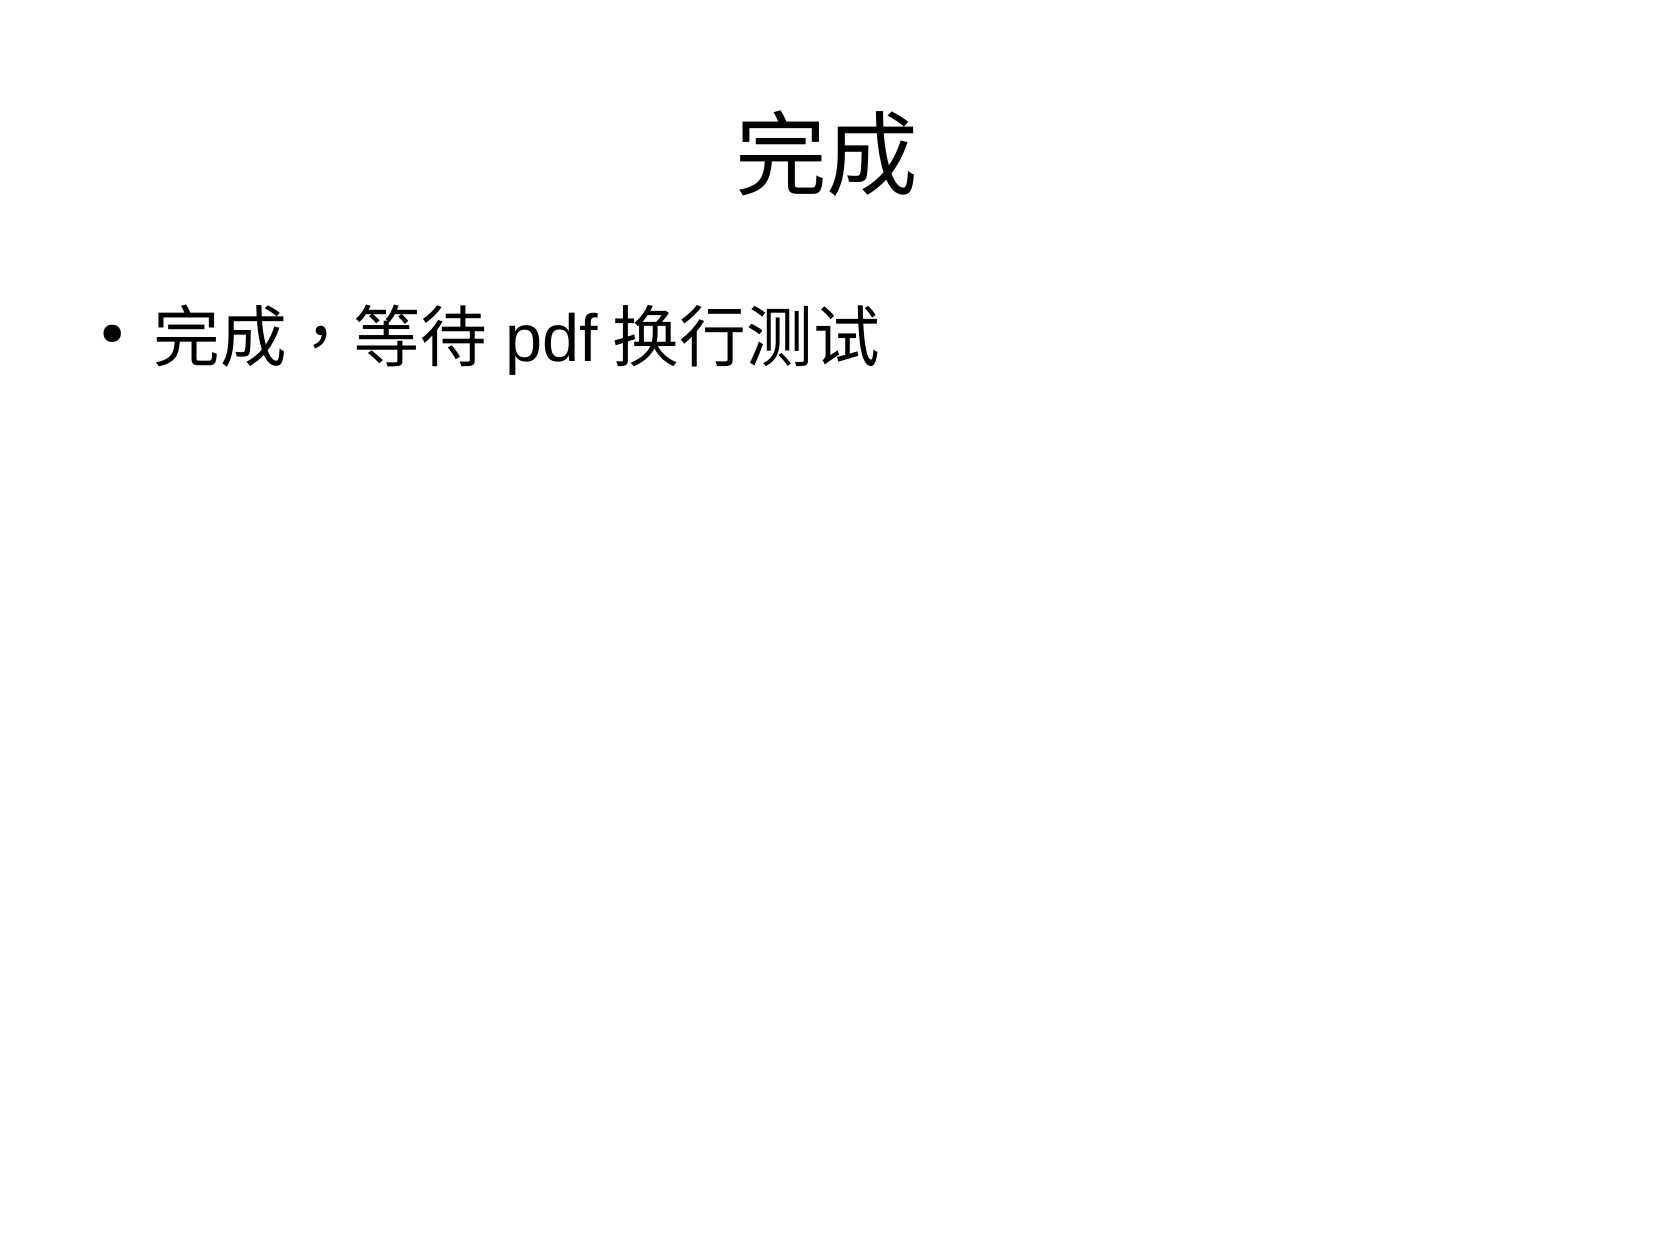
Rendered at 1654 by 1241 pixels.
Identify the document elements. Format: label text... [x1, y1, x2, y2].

title 完成 [82, 49, 1571, 257]
list 完成，等待pdf换行测试 [82, 290, 1571, 1109]
